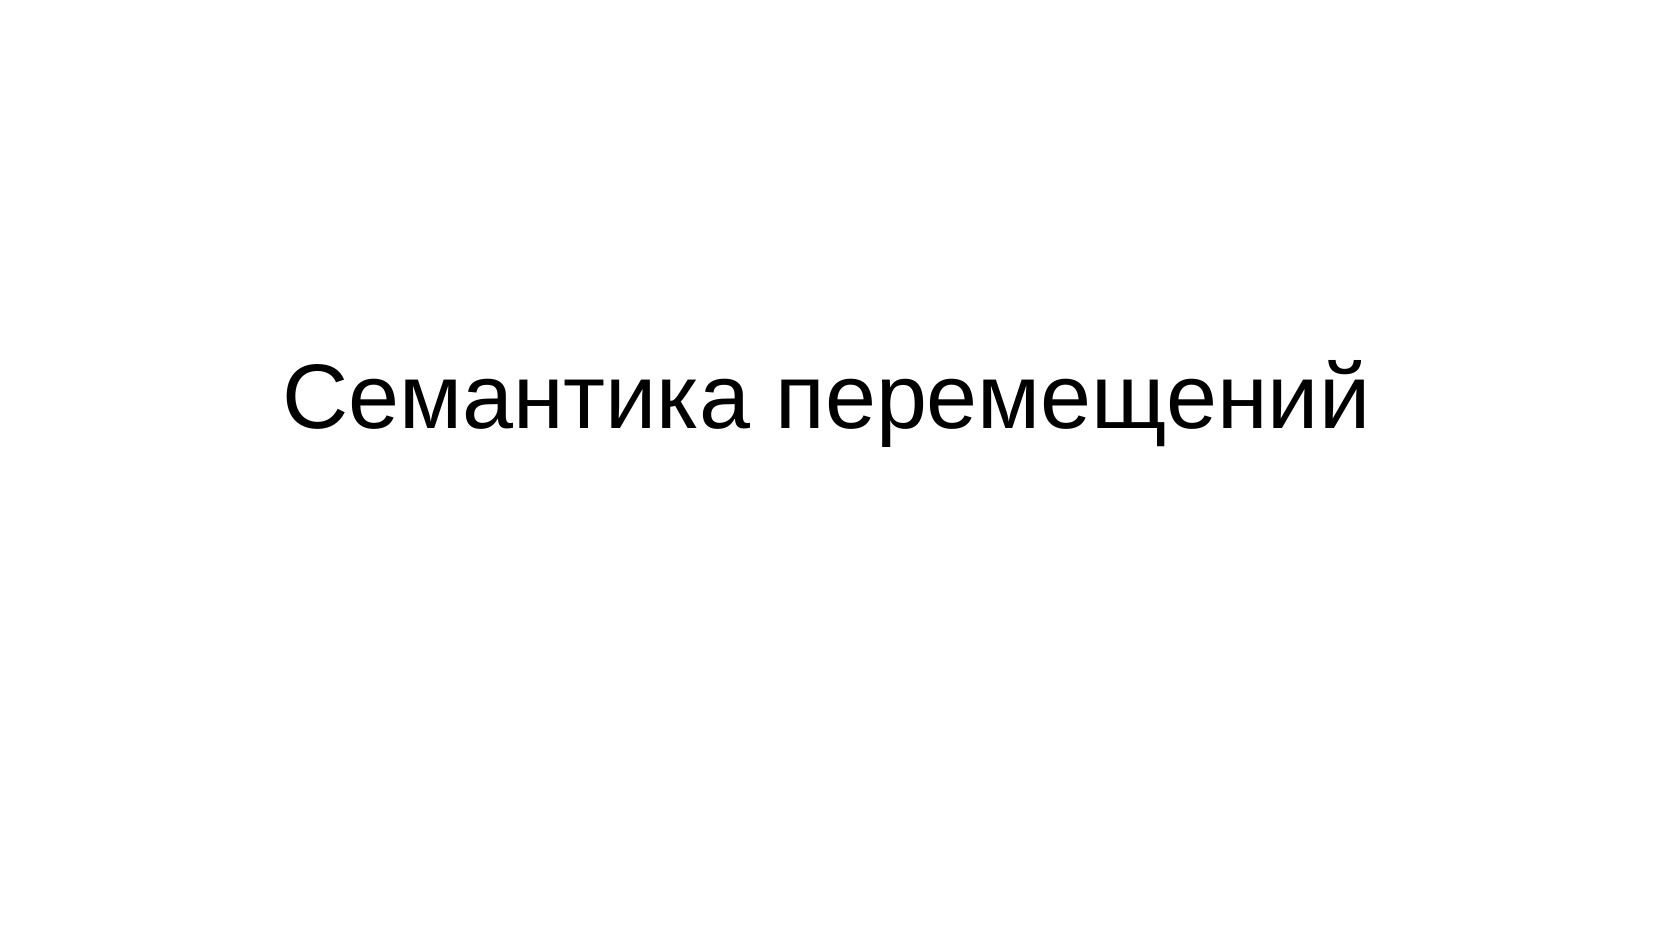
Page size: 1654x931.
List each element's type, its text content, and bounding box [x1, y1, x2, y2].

subtitle Семантика перемещений [82, 37, 1571, 757]
